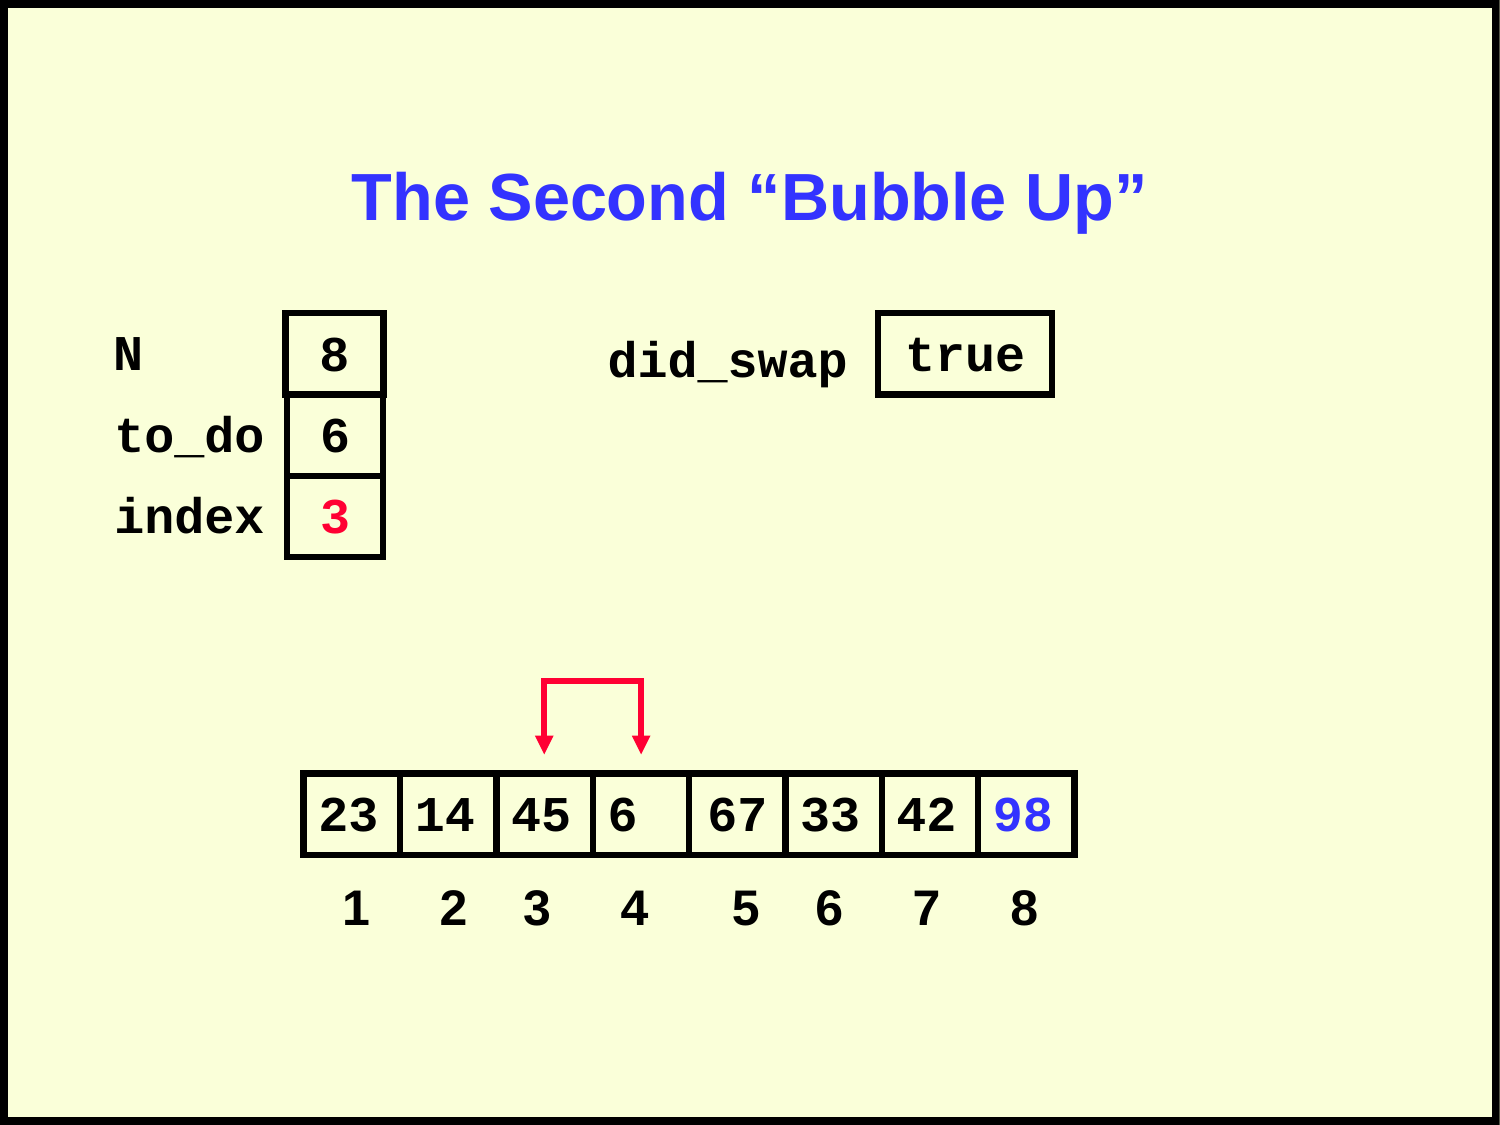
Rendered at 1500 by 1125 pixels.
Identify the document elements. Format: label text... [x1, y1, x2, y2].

text_box index [99, 475, 280, 552]
text_box 45 [497, 773, 592, 855]
text_box 23 [303, 773, 400, 855]
text_box 1 2 3 4 5 6 7 8 [327, 868, 1055, 944]
text_box true [877, 313, 1053, 395]
text_box 8 [285, 313, 384, 395]
text_box 14 [400, 773, 497, 855]
text_box 3 [286, 475, 384, 558]
text_box 6 [592, 773, 689, 855]
text_box 33 [786, 773, 881, 855]
text_box 67 [689, 773, 786, 855]
text_box 42 [881, 773, 978, 855]
text_box 98 [978, 773, 1075, 855]
text_box to_do [99, 394, 280, 470]
text_box 6 [286, 395, 384, 475]
title The Second “Bubble Up” [112, 99, 1388, 288]
text_box N [98, 313, 279, 389]
text_box did_swap [592, 319, 877, 395]
